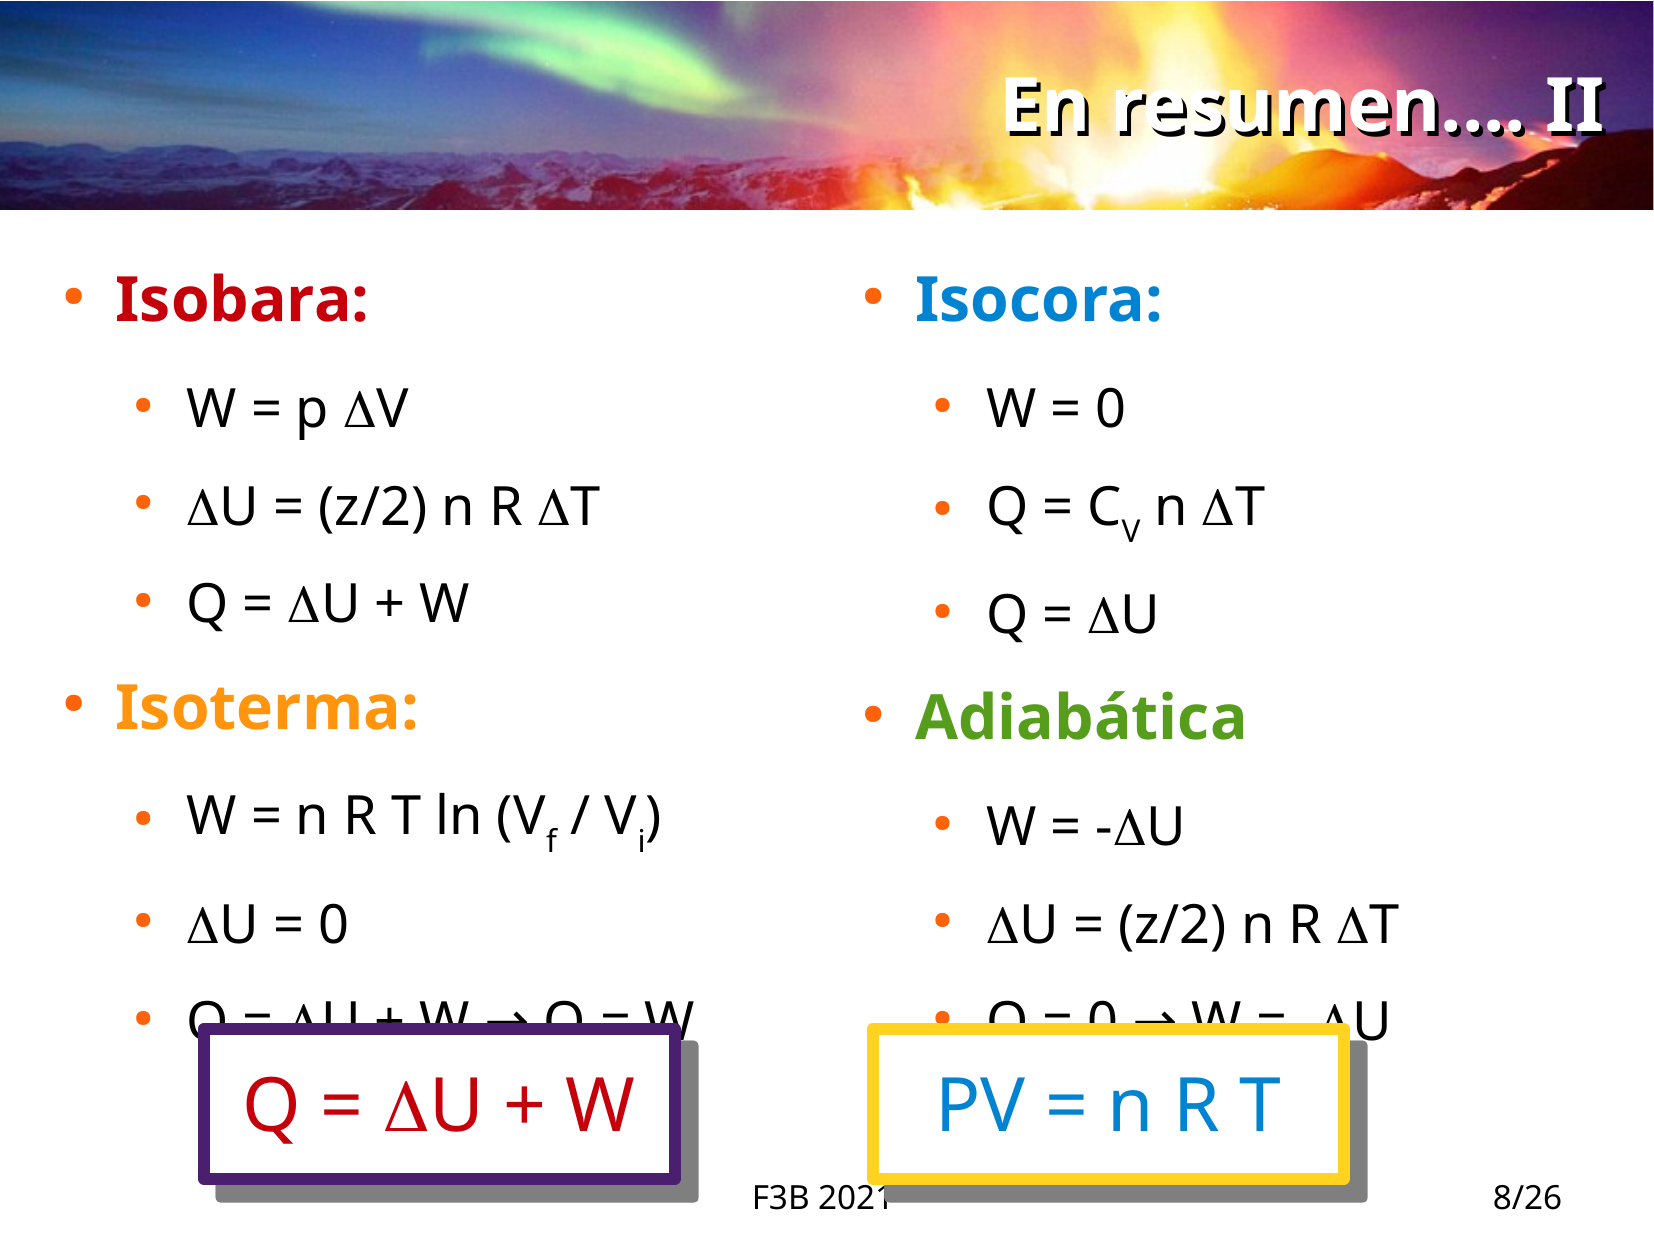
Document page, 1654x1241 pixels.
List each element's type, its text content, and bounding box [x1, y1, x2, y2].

text_box Q = DU + W [203, 1028, 675, 1179]
picture [0, 1, 1654, 210]
title En resumen.... II [45, 15, 1606, 191]
list Isobara: W = p DV DU = (z/2) n R DT Q = DU + W Isoterma: W = n R T ln (Vf / Vi) DU = 0 Q = DU + W → Q = W [45, 255, 807, 1156]
list Isocora: W = 0 Q = CV n DT Q = DU Adiabática W = -DU DU = (z/2) n R DT Q = 0 → W = -DU [844, 255, 1606, 1156]
text_box PV = n R T [872, 1028, 1344, 1179]
